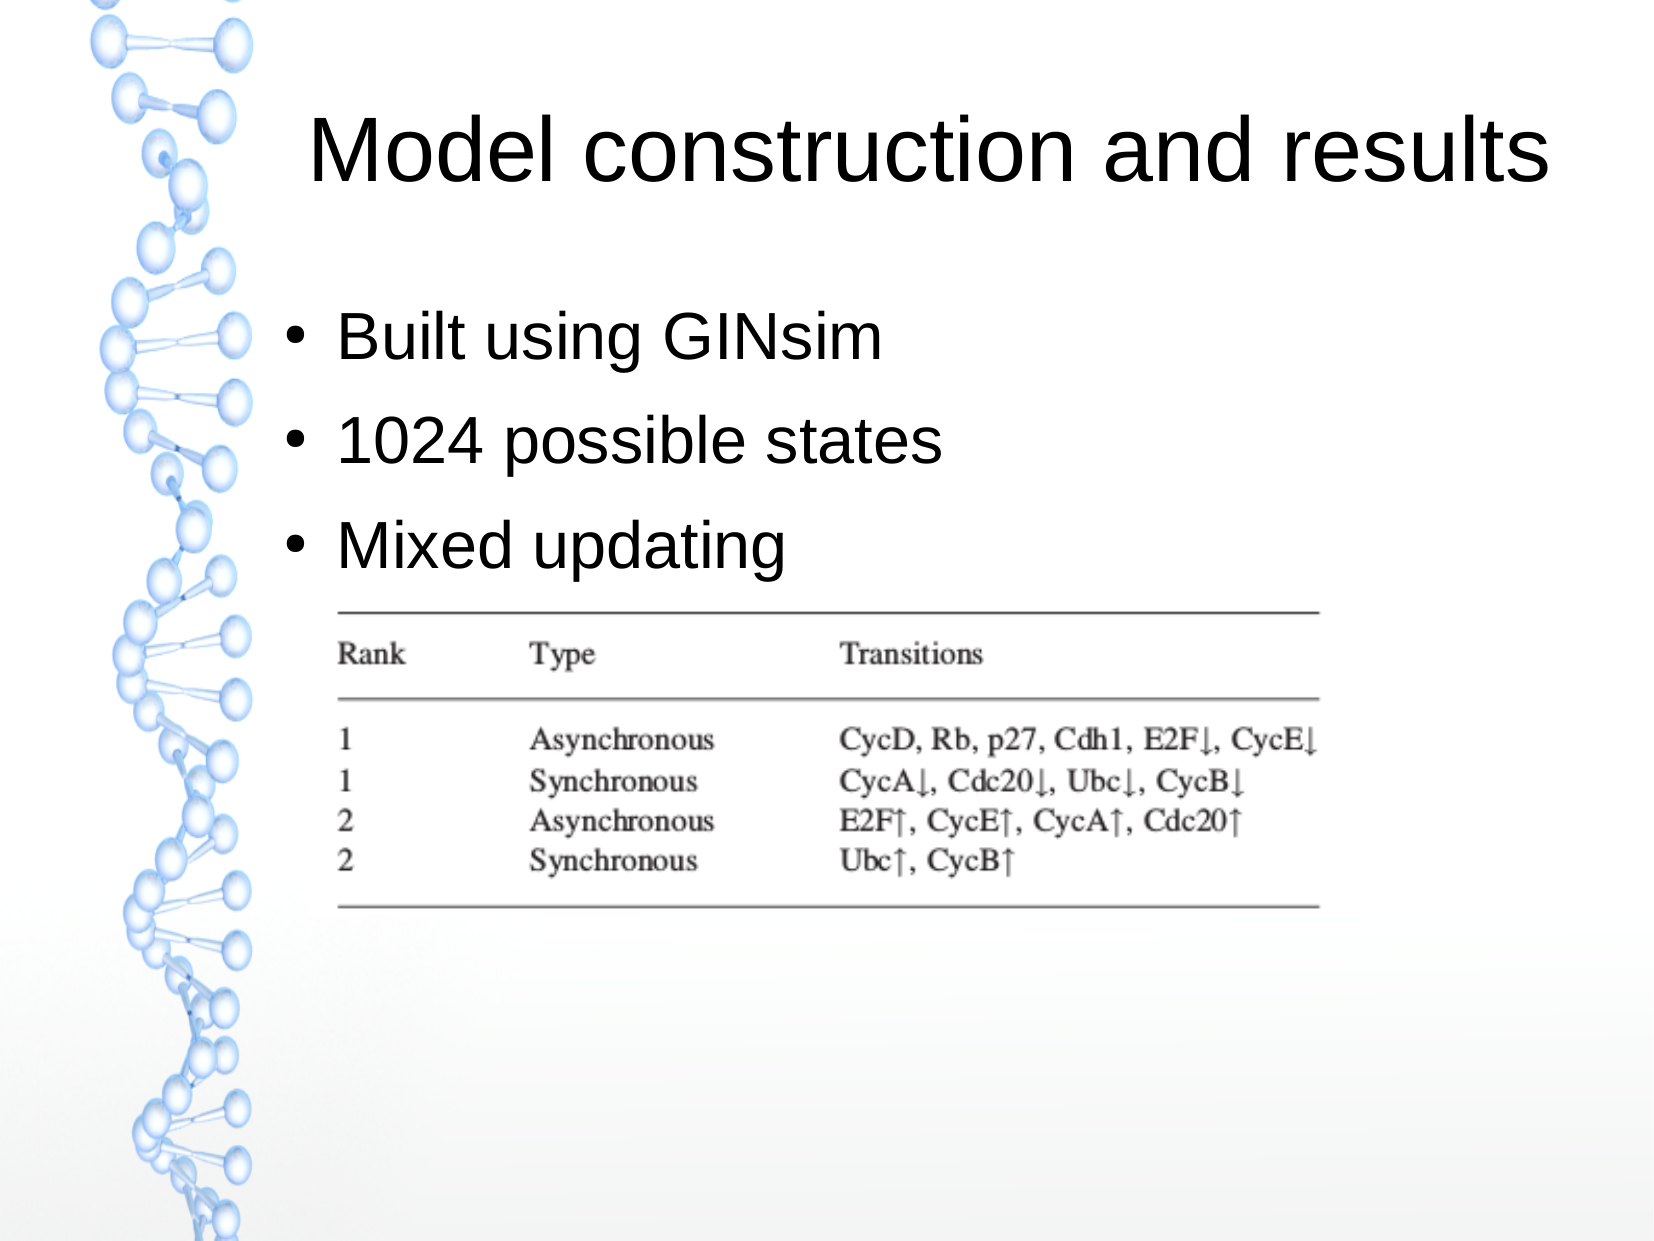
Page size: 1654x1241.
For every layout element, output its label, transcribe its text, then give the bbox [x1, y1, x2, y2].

title Model construction and results [265, 47, 1595, 252]
picture [0, 0, 1654, 1241]
list Built using GINsim 1024 possible states Mixed updating [265, 299, 1595, 1019]
